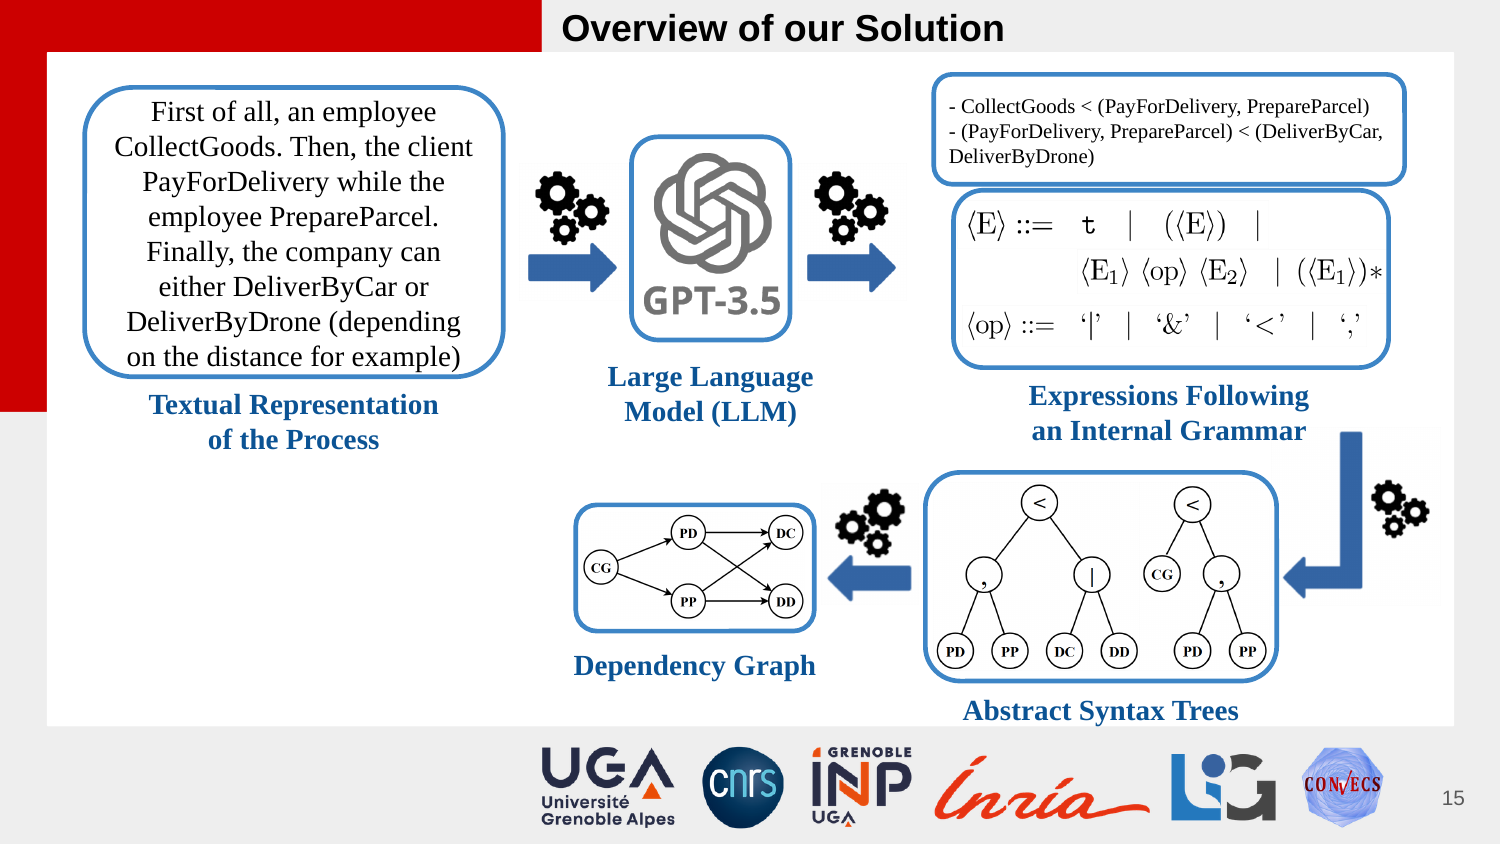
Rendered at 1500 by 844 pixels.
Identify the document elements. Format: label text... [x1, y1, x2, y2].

text_box Dependency Graph [532, 636, 858, 691]
slide_number <numéro> [1389, 764, 1480, 830]
text_box Large Language Model (LLM) [586, 340, 836, 444]
text_box Overview of our Solution [546, 0, 1441, 55]
text_box First of all, an employee CollectGoods. Then, the client PayForDelivery while the employee PrepareParcel. Finally, the company can either DeliverByCar or DeliverByDrone (depending on the distance for example) [84, 87, 504, 377]
text_box Expressions Following an Internal Grammar [1006, 359, 1332, 464]
text_box Textual Representation of the Process [26, 393, 562, 448]
text_box - CollectGoods < (PayForDelivery, PrepareParcel) - (PayForDelivery, PrepareParcel) < (DeliverByCar, DeliverByDrone) [937, 77, 1402, 181]
picture [0, 0, 1500, 844]
text_box Abstract Syntax Trees [938, 681, 1264, 736]
